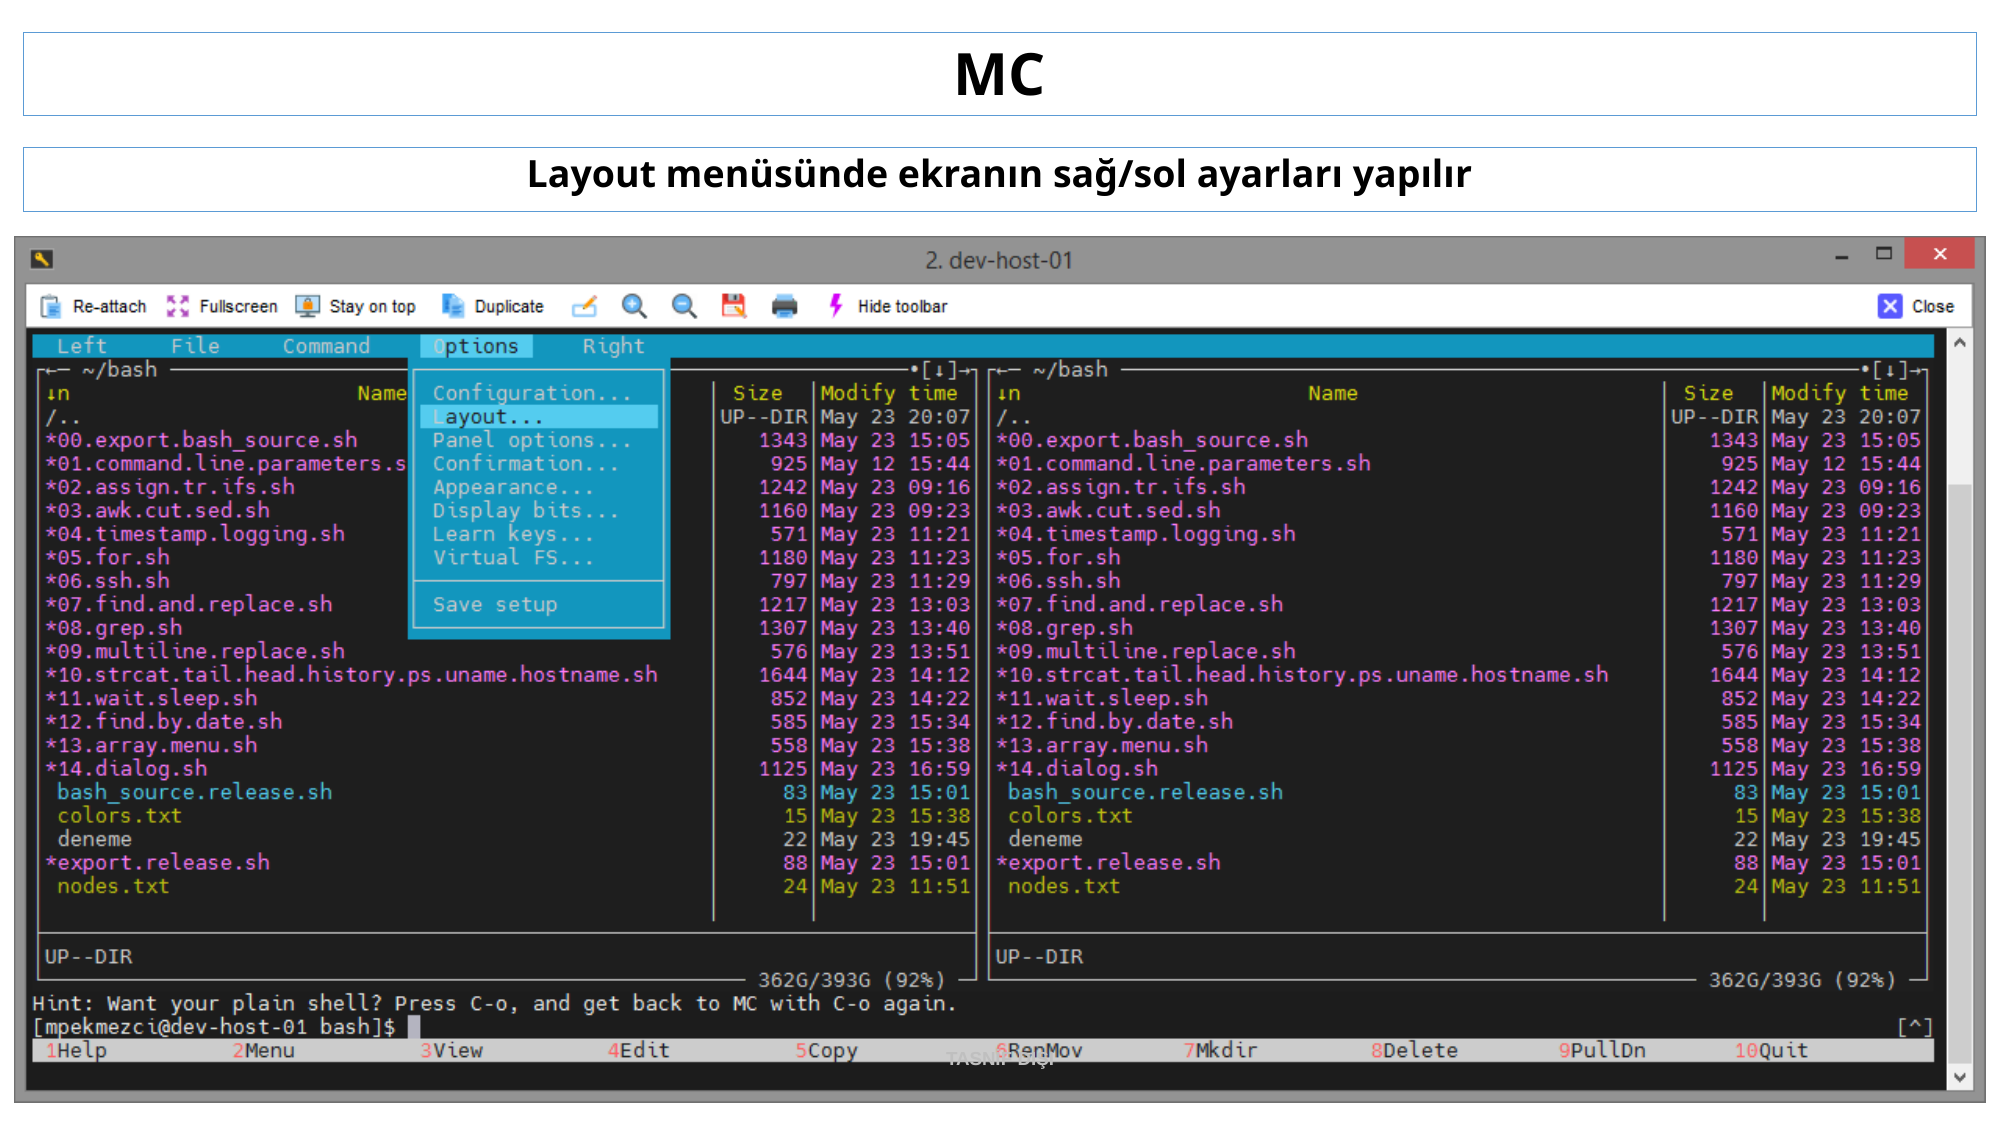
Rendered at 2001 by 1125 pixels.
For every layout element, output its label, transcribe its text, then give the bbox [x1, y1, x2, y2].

picture [14, 236, 1986, 1042]
text_box Layout menüsünde ekranın sağ/sol ayarları yapılır [23, 147, 1977, 212]
title MC [23, 32, 1977, 116]
footer TASNİF DIŞI [0, 1042, 2000, 1103]
